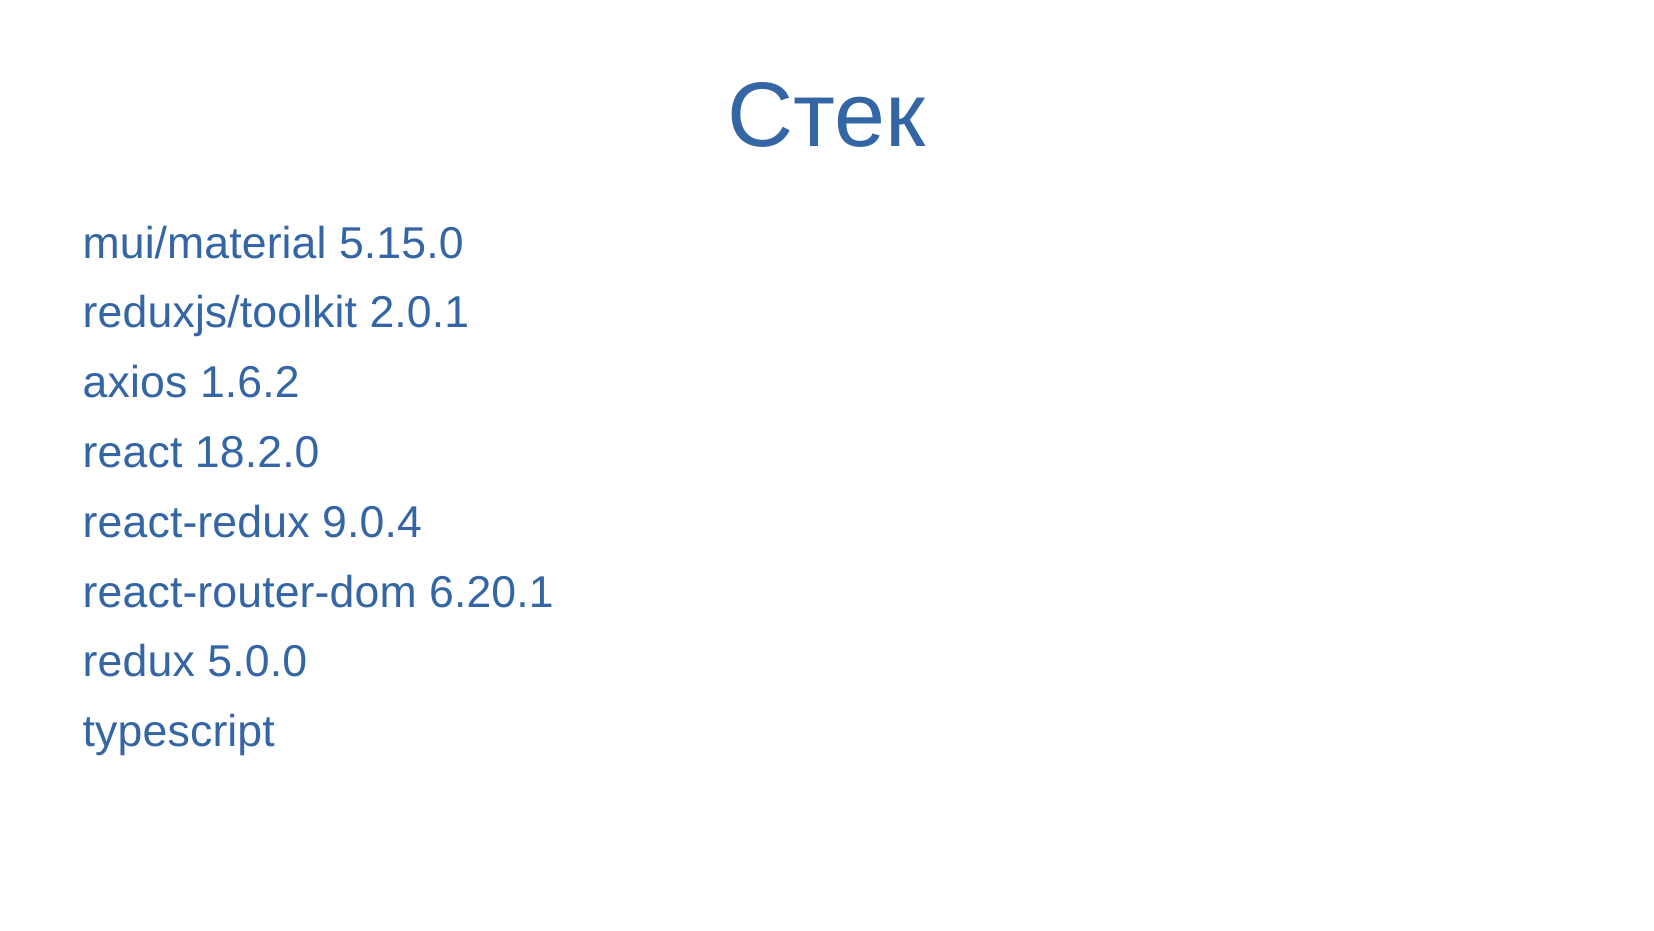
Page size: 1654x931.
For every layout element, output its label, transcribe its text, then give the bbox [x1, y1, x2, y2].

title Стек [82, 37, 1571, 193]
list mui/material 5.15.0 reduxjs/toolkit 2.0.1 axios 1.6.2 react 18.2.0 react-redux 9.0.4 react-router-dom 6.20.1 redux 5.0.0 typescript [82, 217, 1571, 758]
